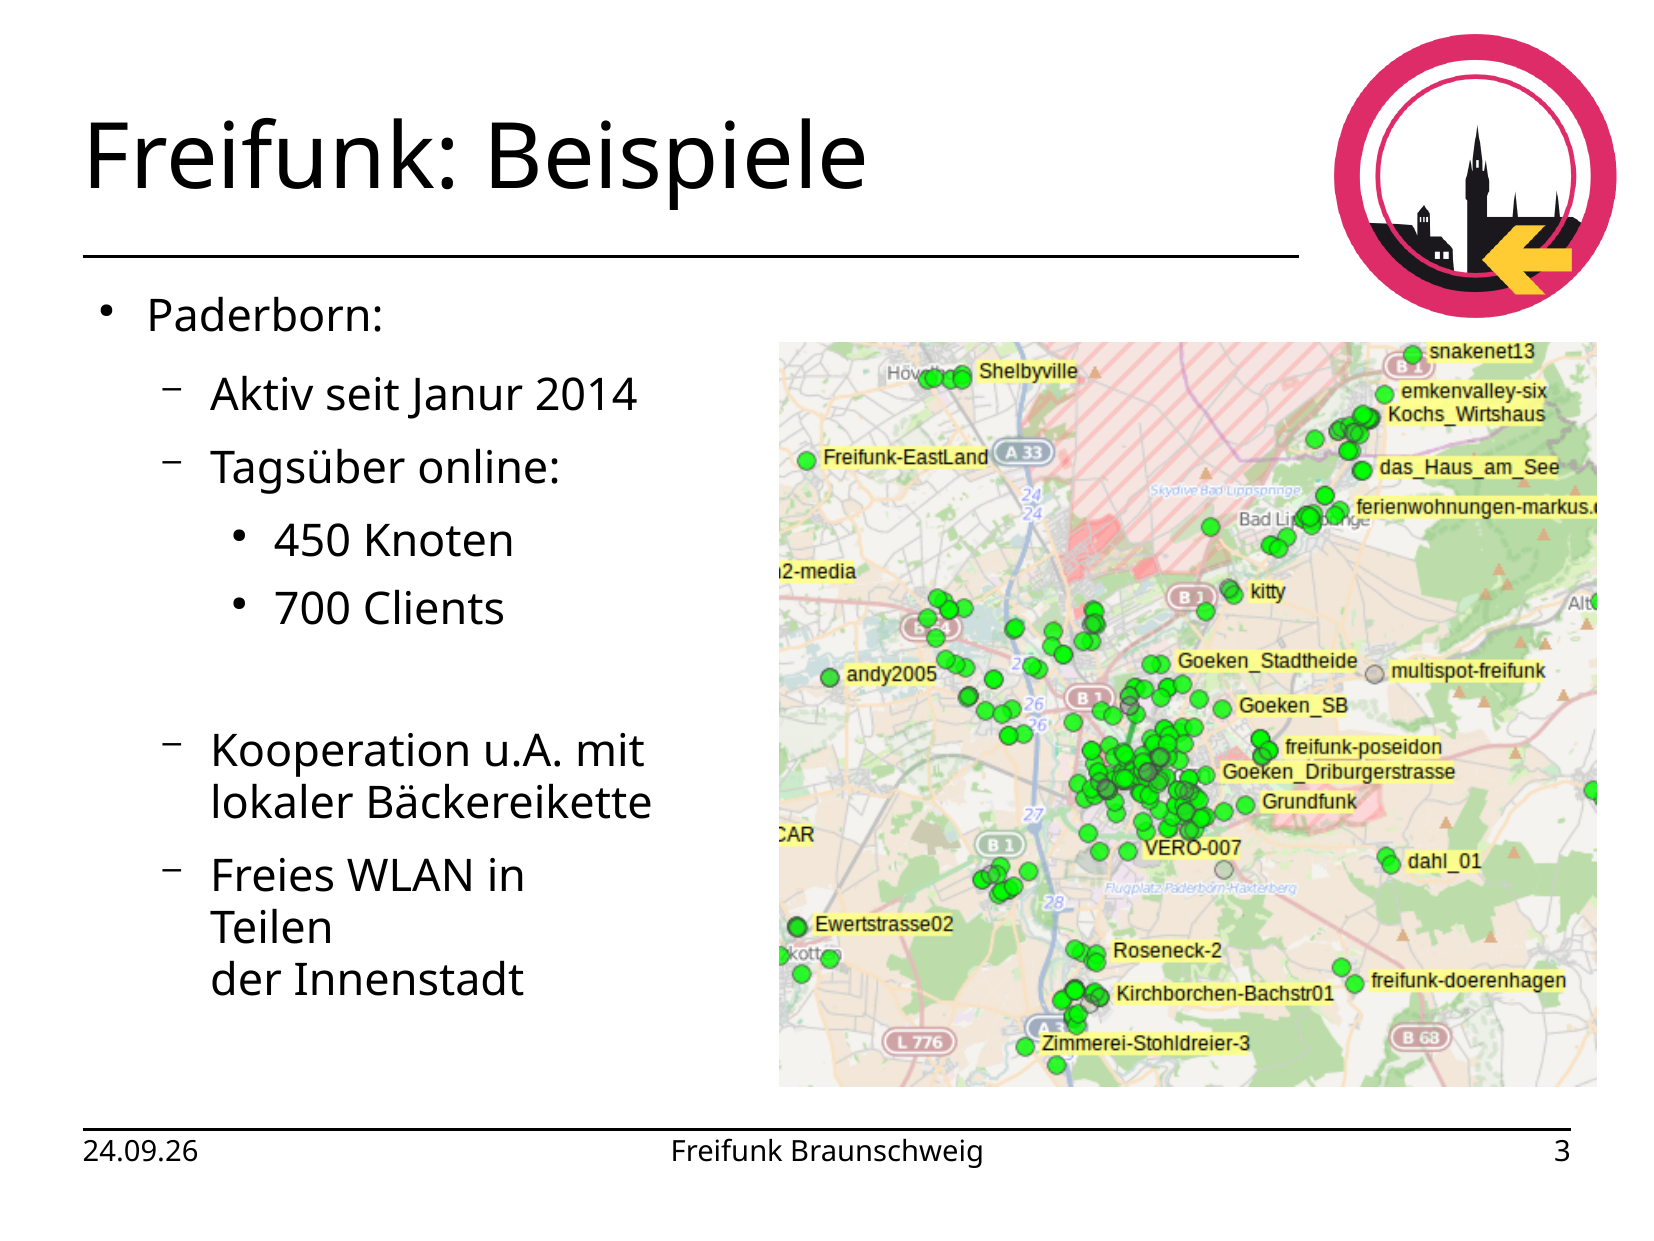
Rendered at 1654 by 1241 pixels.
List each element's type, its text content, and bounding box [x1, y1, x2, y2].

title Freifunk: Beispiele [82, 49, 1300, 257]
picture [1331, 32, 1619, 319]
picture [779, 342, 1597, 1087]
list Paderborn: Aktiv seit Janur 2014 Tagsüber online: 450 Knoten 700 Clients Kooperation u.A. mit lokaler Bäckereikette Freies WLAN in Teilen der Innenstadt [82, 290, 1538, 1010]
